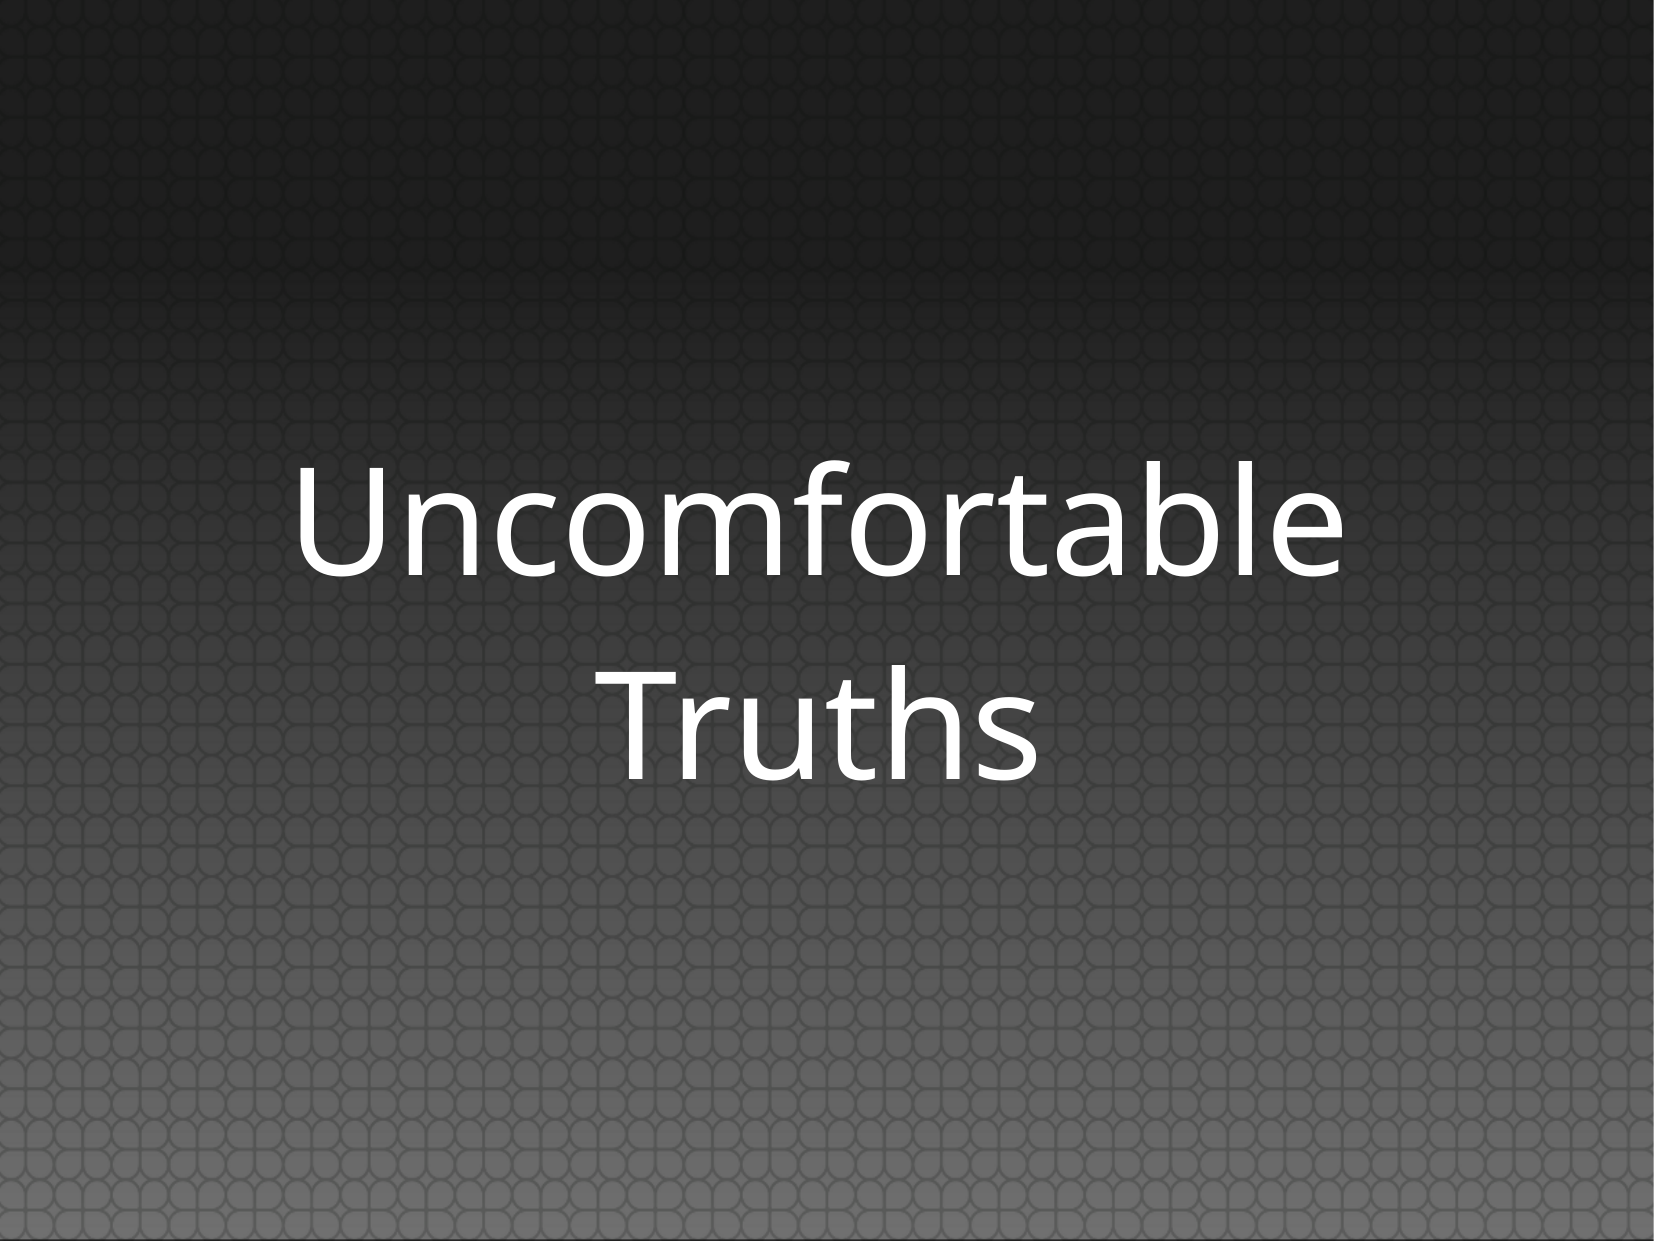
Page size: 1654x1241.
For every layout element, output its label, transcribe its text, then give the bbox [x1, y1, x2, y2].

title Uncomfortable Truths [75, 451, 1564, 787]
picture [0, 0, 1654, 1241]
